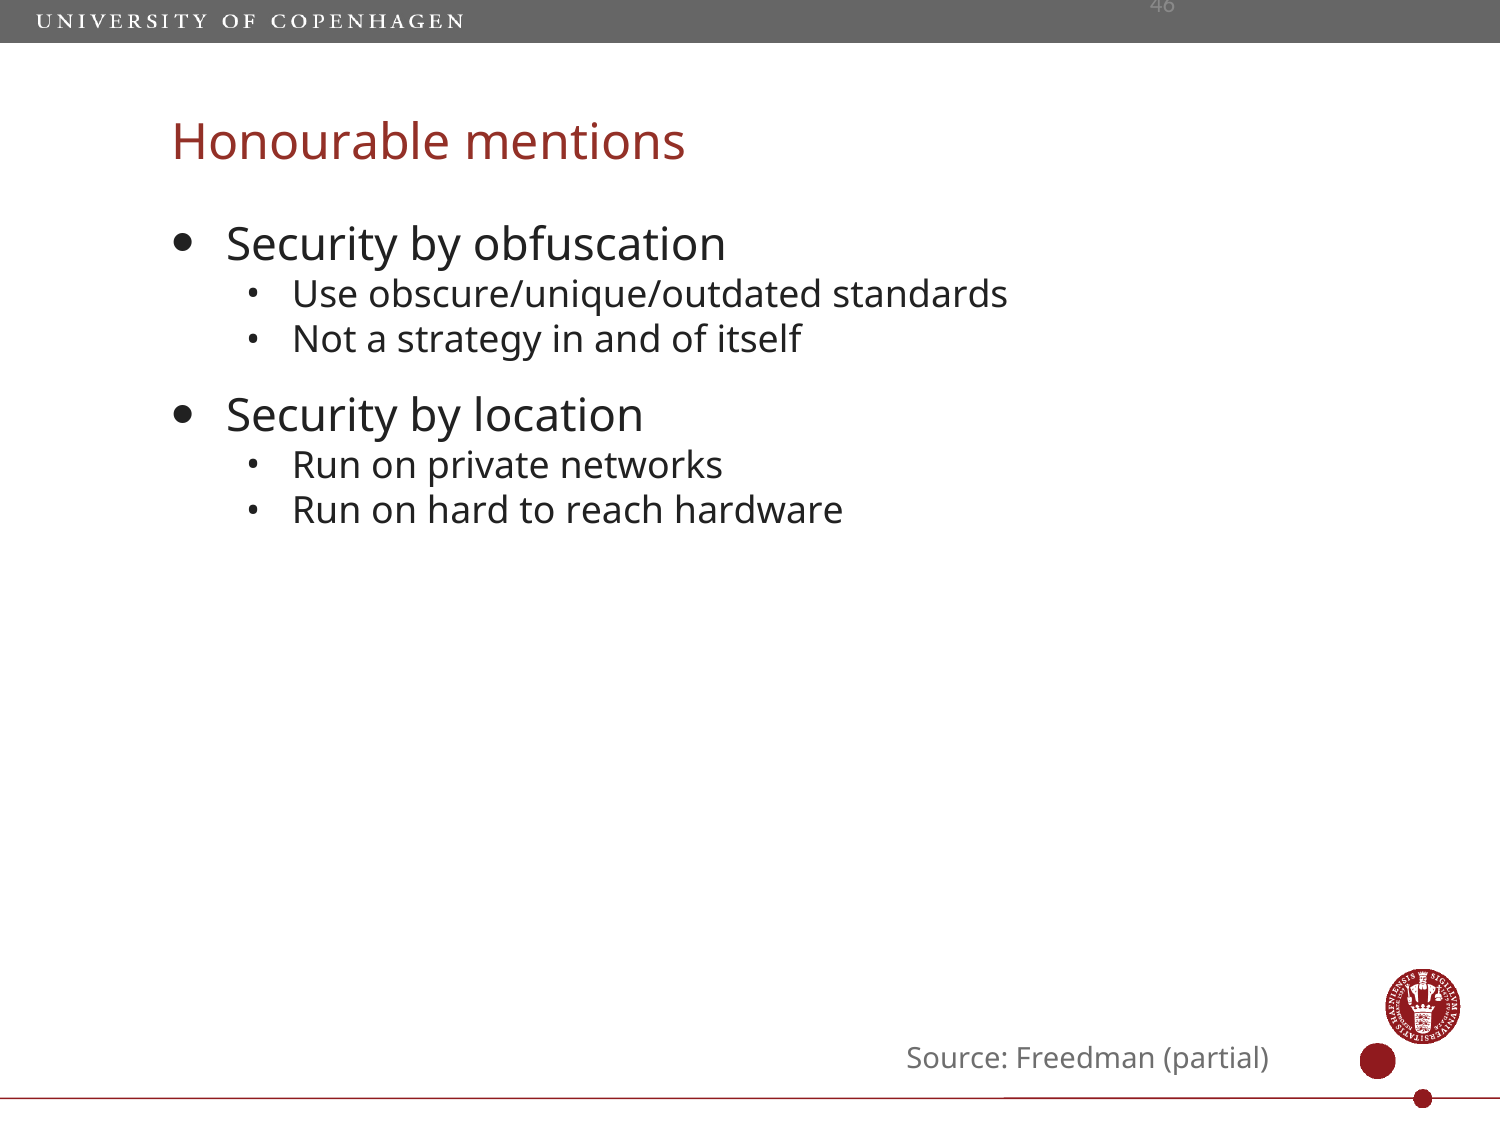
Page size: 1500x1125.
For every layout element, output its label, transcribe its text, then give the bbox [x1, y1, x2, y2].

picture [0, 910, 1500, 1122]
text_box Honourable mentions [171, 75, 1329, 171]
text_box <number> [1149, 0, 1500, 48]
text_box Source: Freedman (partial) [891, 1031, 1353, 1083]
text_box Security by obfuscation Use obscure/unique/outdated standards Not a strategy in and of itself Security by location Run on private networks Run on hard to reach hardware [171, 225, 1329, 900]
